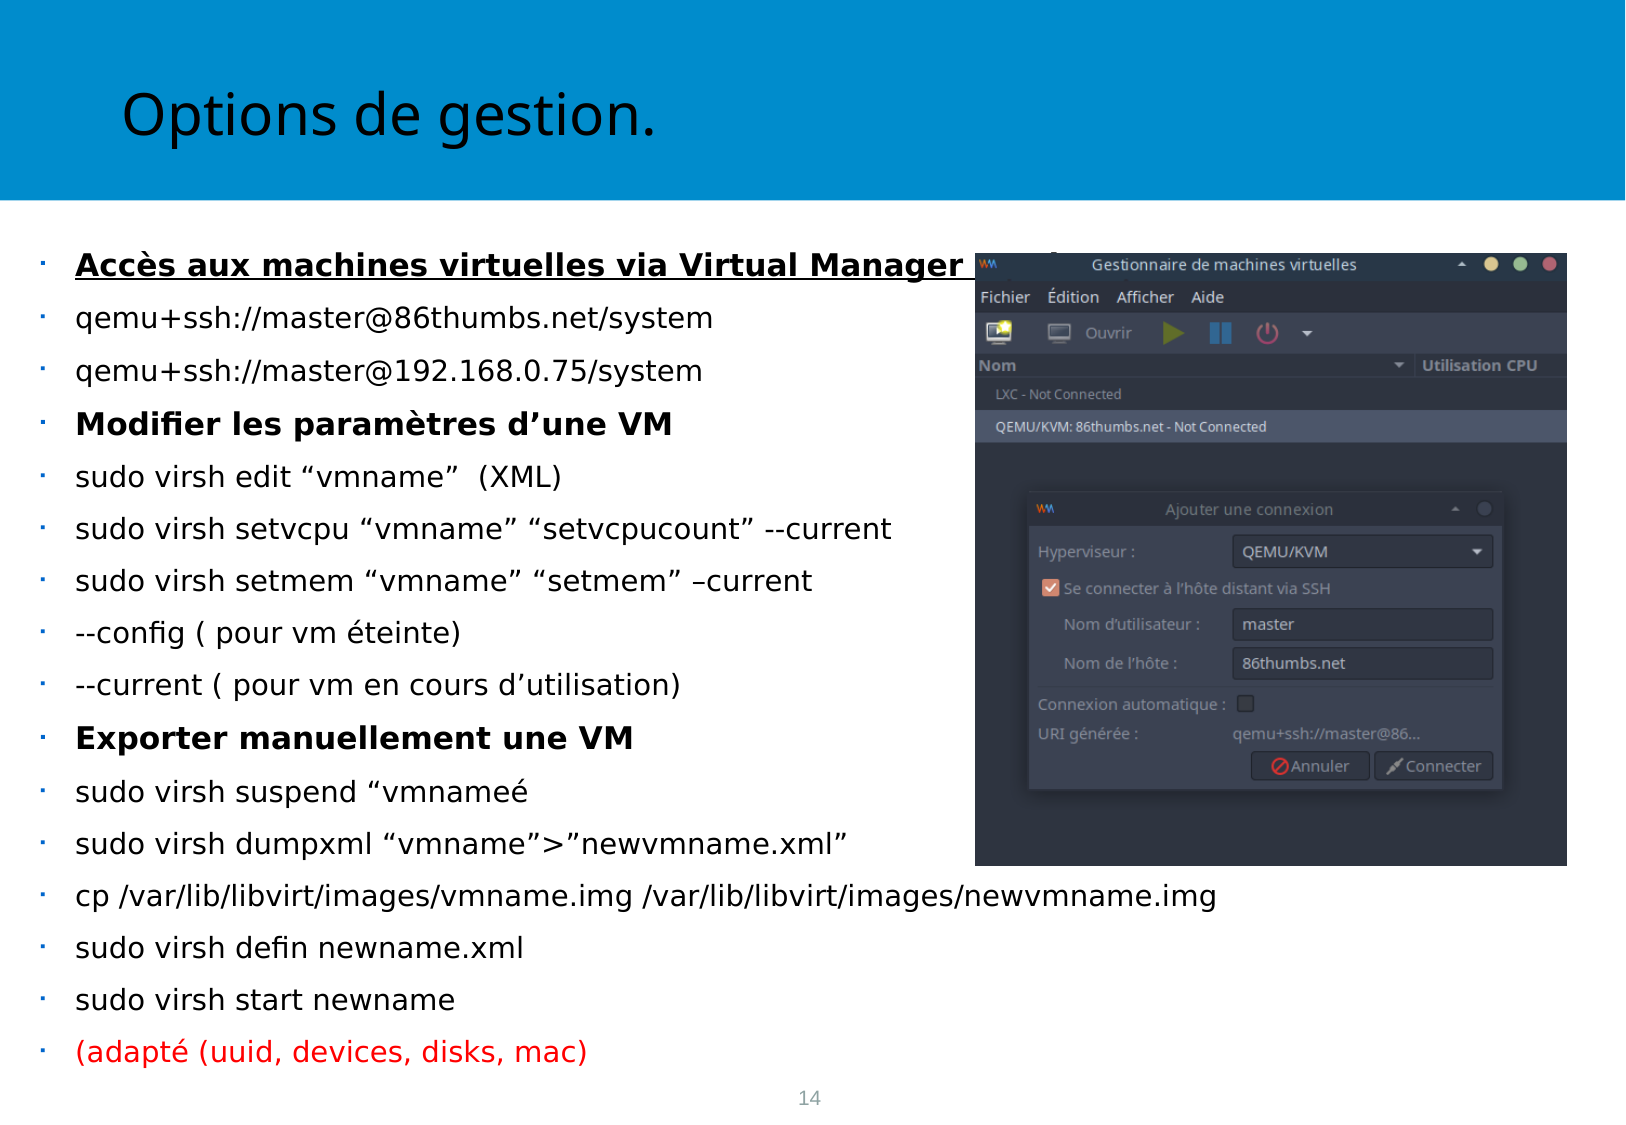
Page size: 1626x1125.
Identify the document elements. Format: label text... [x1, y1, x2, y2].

list Accès aux machines virtuelles via Virtual Manager + ssh qemu+ssh://master@86thumbs.net/system qemu+ssh://master@192.168.0.75/system Modifier les paramètres d’une VM sudo virsh edit “vmname” (XML) sudo virsh setvcpu “vmname” “setvcpucount” --current sudo virsh setmem “vmname” “setmem” –current --config ( pour vm éteinte) --current ( pour vm en cours d’utilisation) Exporter manuellement une VM sudo virsh suspend “vmnameé sudo virsh dumpxml “vmname”>”newvmname.xml” cp /var/lib/libvirt/images/vmname.img /var/lib/libvirt/images/newvmname.img sudo virsh defin newname.xml sudo virsh start newname (adapté (uuid, devices, disks, mac) [37, 247, 1576, 1088]
picture [975, 253, 1567, 866]
title Options de gestion. [121, 37, 1573, 188]
